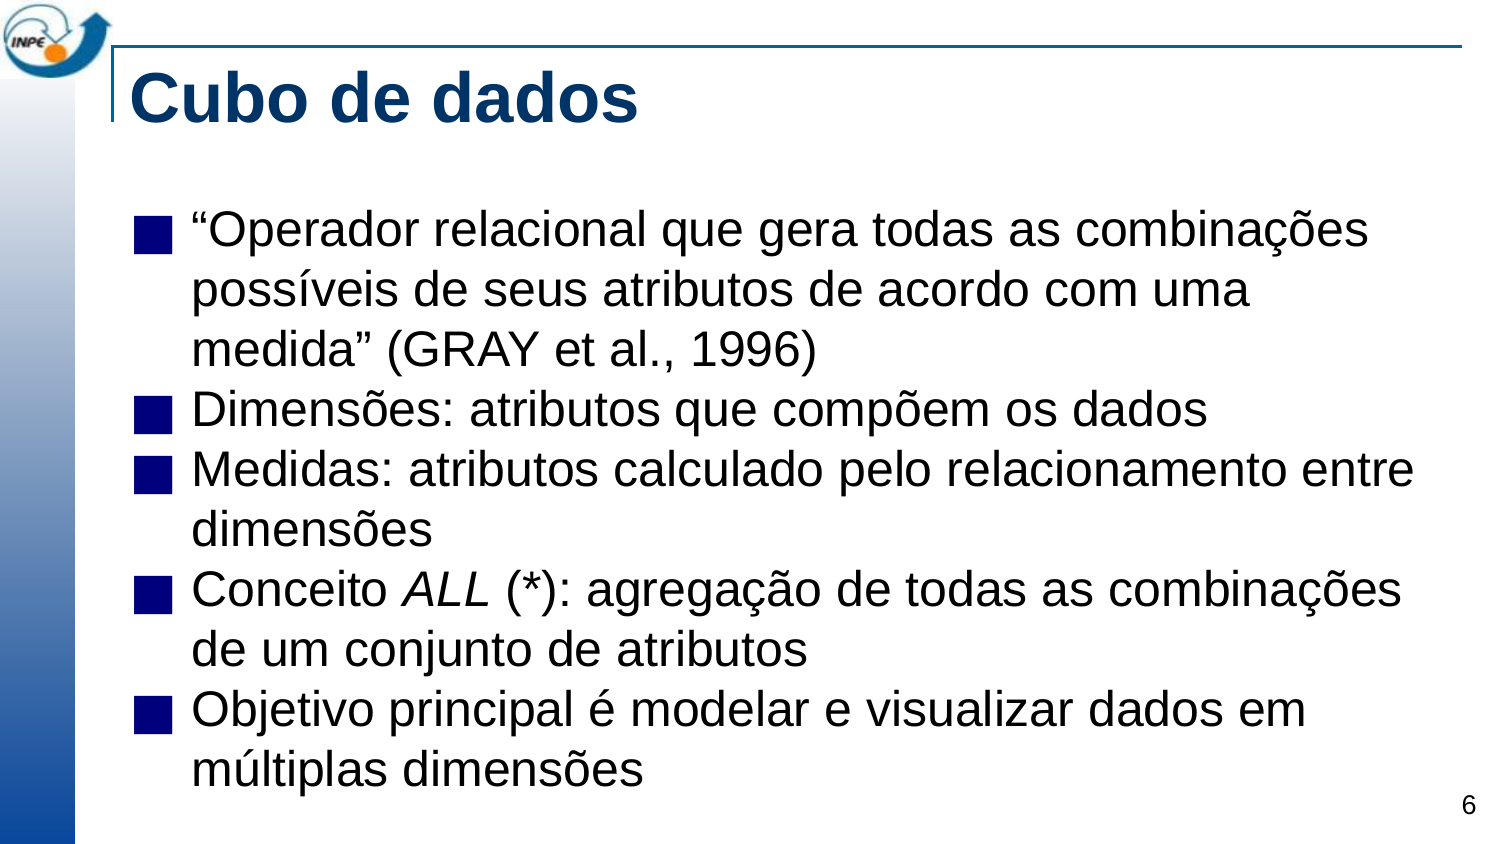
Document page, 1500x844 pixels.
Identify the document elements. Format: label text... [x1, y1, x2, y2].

list “Operador relacional que gera todas as combinações possíveis de seus atributos de acordo com uma medida” (GRAY et al., 1996) Dimensões: atributos que compõem os dados Medidas: atributos calculado pelo relacionamento entre dimensões Conceito ALL (*): agregação de todas as combinações de um conjunto de atributos Objetivo principal é modelar e visualizar dados em múltiplas dimensões [99, 187, 1450, 769]
picture [0, 0, 113, 79]
title Cubo de dados [112, 46, 1450, 141]
slide_number <number> [1403, 779, 1494, 844]
